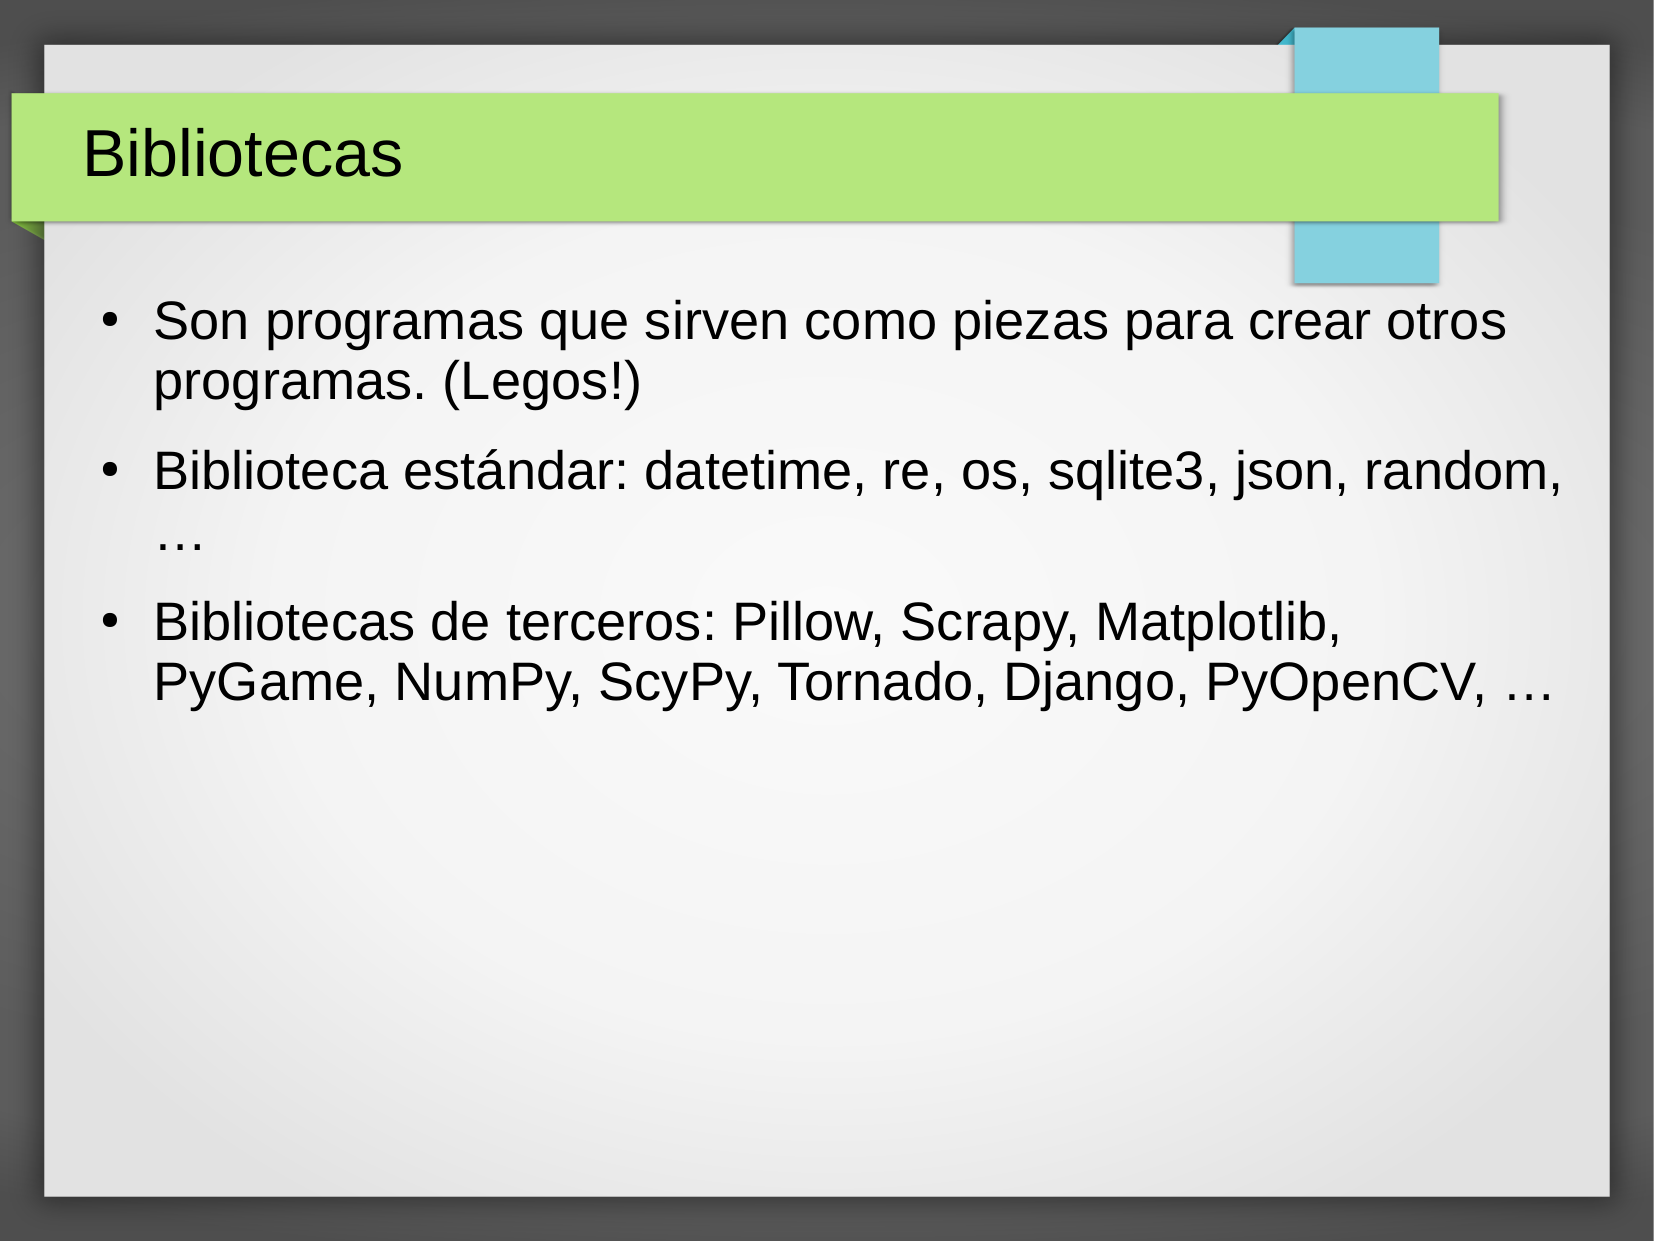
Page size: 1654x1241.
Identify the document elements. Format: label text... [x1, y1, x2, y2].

picture [0, 0, 1654, 1241]
title Bibliotecas [82, 49, 1571, 257]
list Son programas que sirven como piezas para crear otros programas. (Legos!) Biblioteca estándar: datetime, re, os, sqlite3, json, random, … Bibliotecas de terceros: Pillow, Scrapy, Matplotlib, PyGame, NumPy, ScyPy, Tornado, Django, PyOpenCV, … [82, 290, 1571, 1010]
